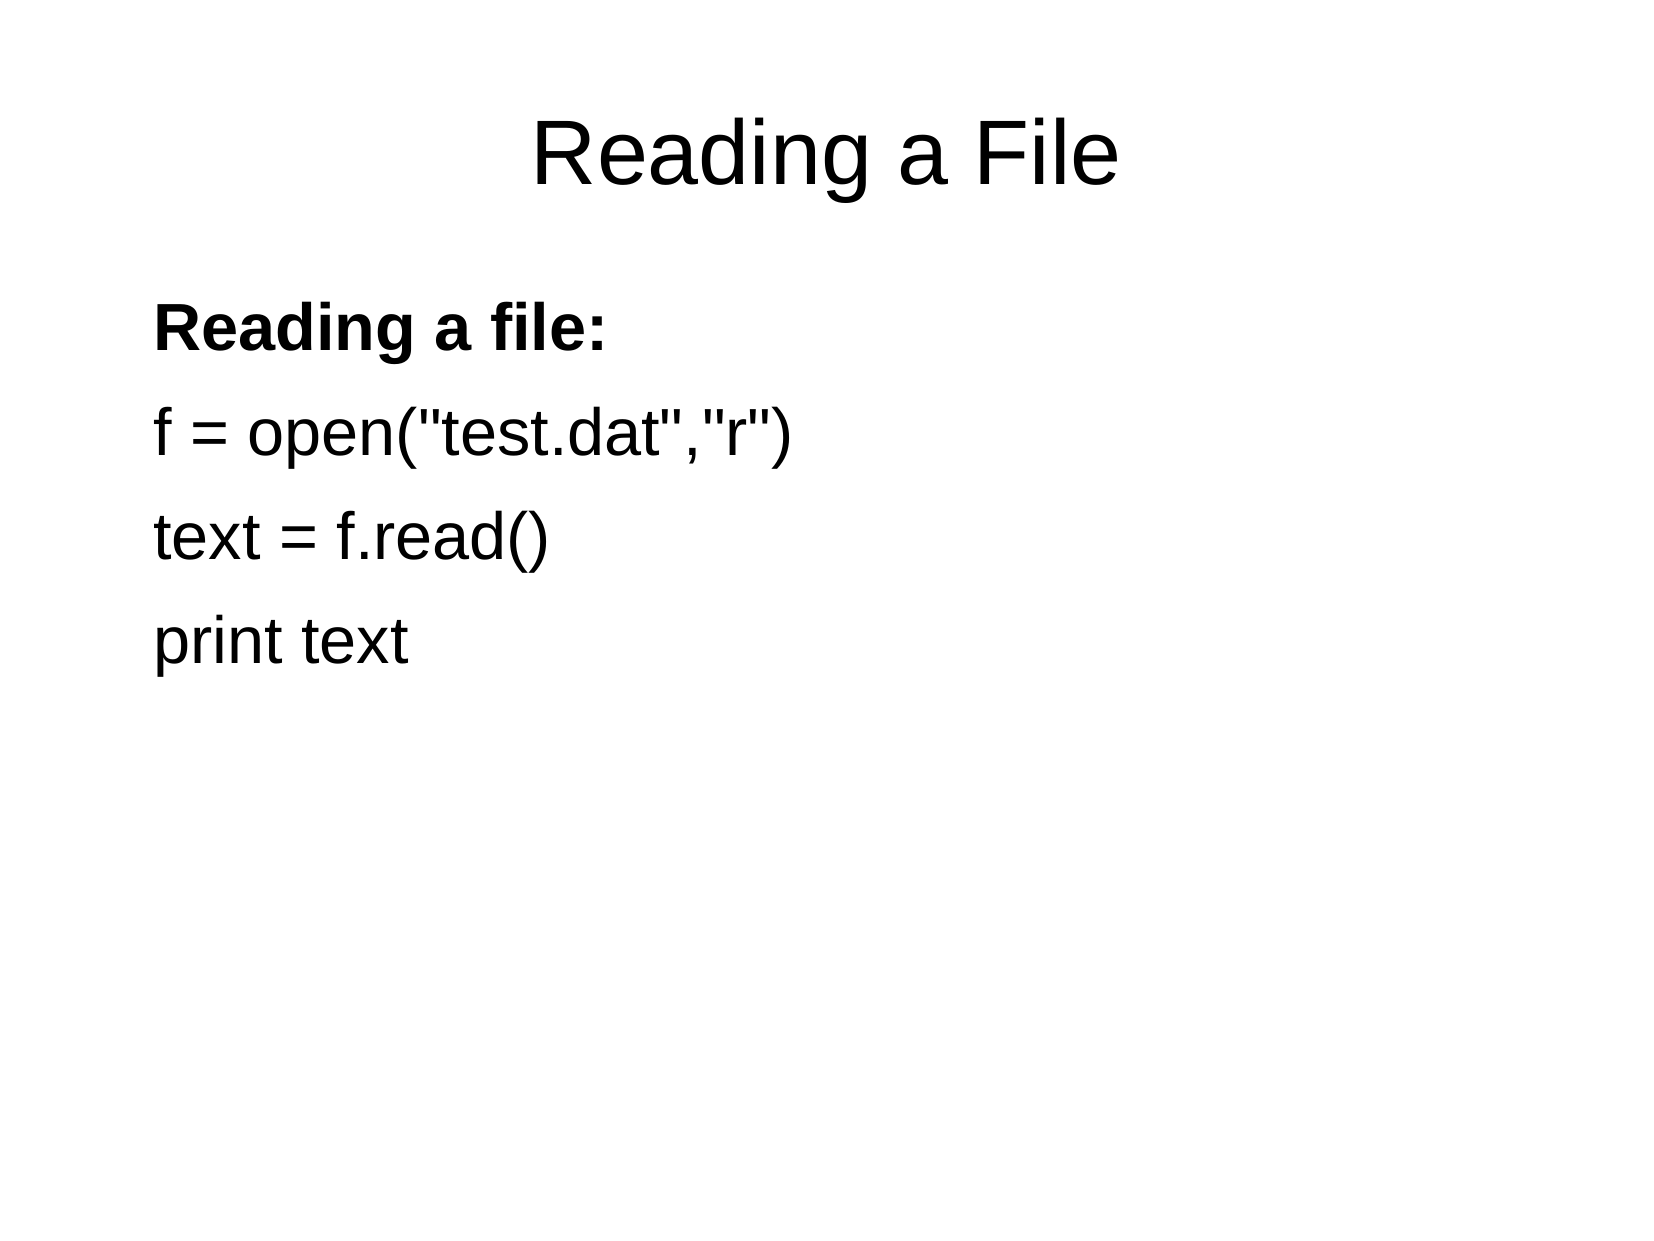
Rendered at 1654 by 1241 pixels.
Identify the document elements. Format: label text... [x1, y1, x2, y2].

list Reading a file: f = open("test.dat","r") text = f.read() print text [82, 290, 1571, 1010]
title Reading a File [82, 49, 1571, 257]
